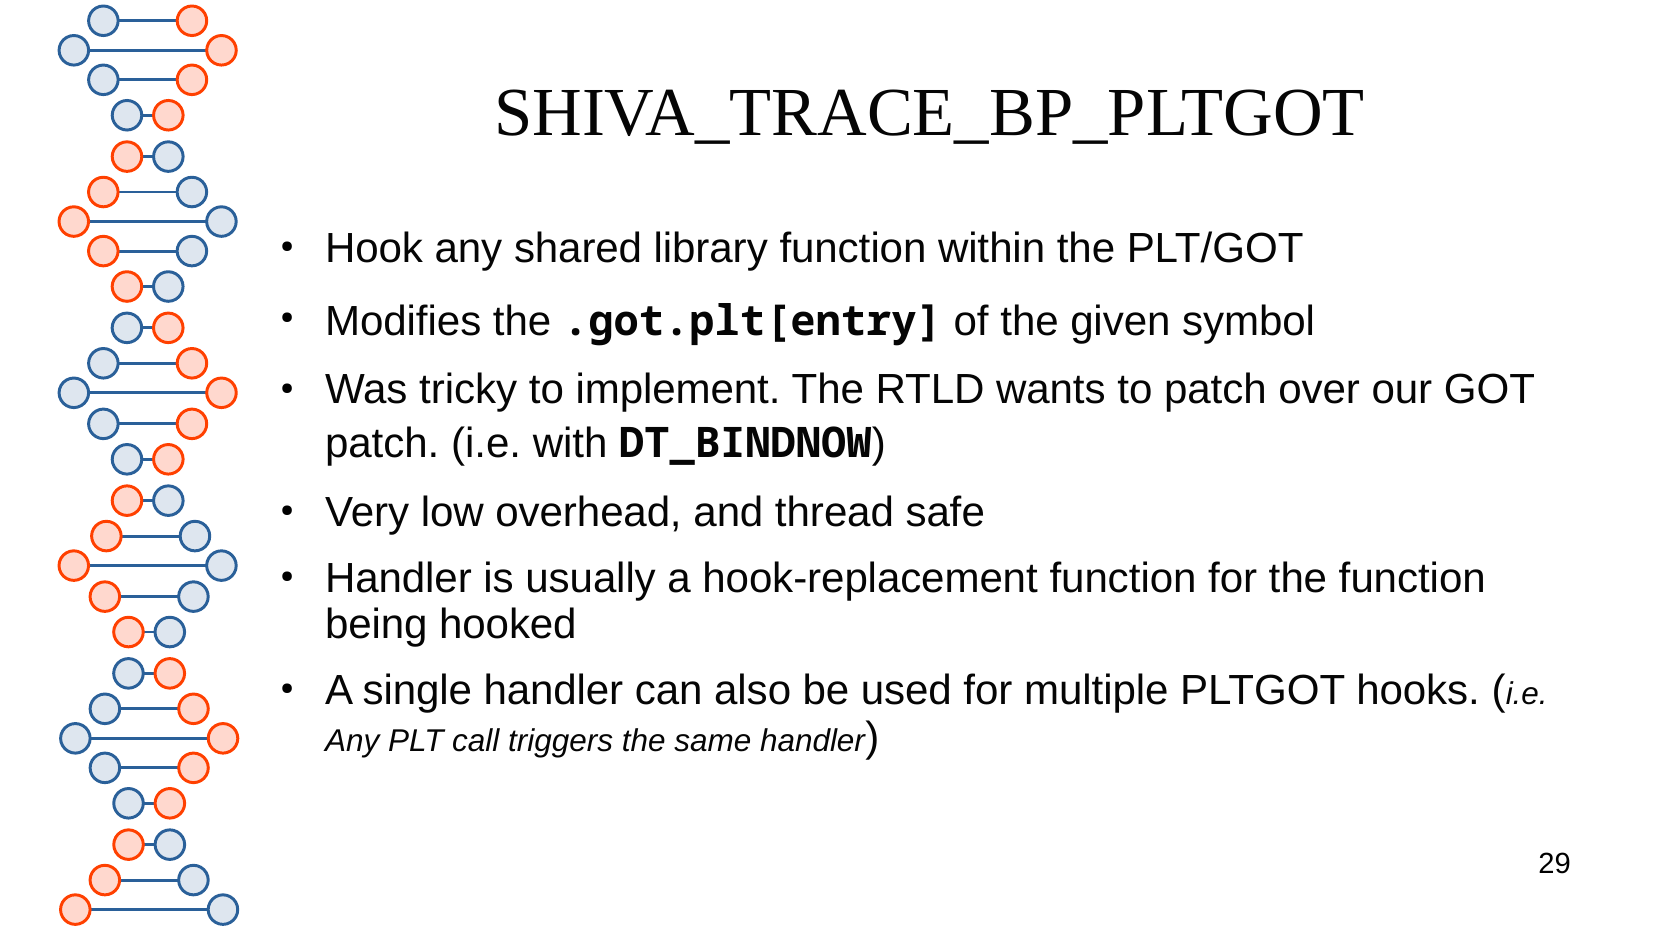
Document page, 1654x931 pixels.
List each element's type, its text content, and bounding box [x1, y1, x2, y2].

list Hook any shared library function within the PLT/GOT Modifies the .got.plt[entry] of the given symbol Was tricky to implement. The RTLD wants to patch over our GOT patch. (i.e. with DT_BINDNOW) Very low overhead, and thread safe Handler is usually a hook-replacement function for the function being hooked A single handler can also be used for multiple PLTGOT hooks. (i.e. Any PLT call triggers the same handler) [265, 224, 1595, 764]
title SHIVA_TRACE_BP_PLTGOT [265, 35, 1595, 189]
